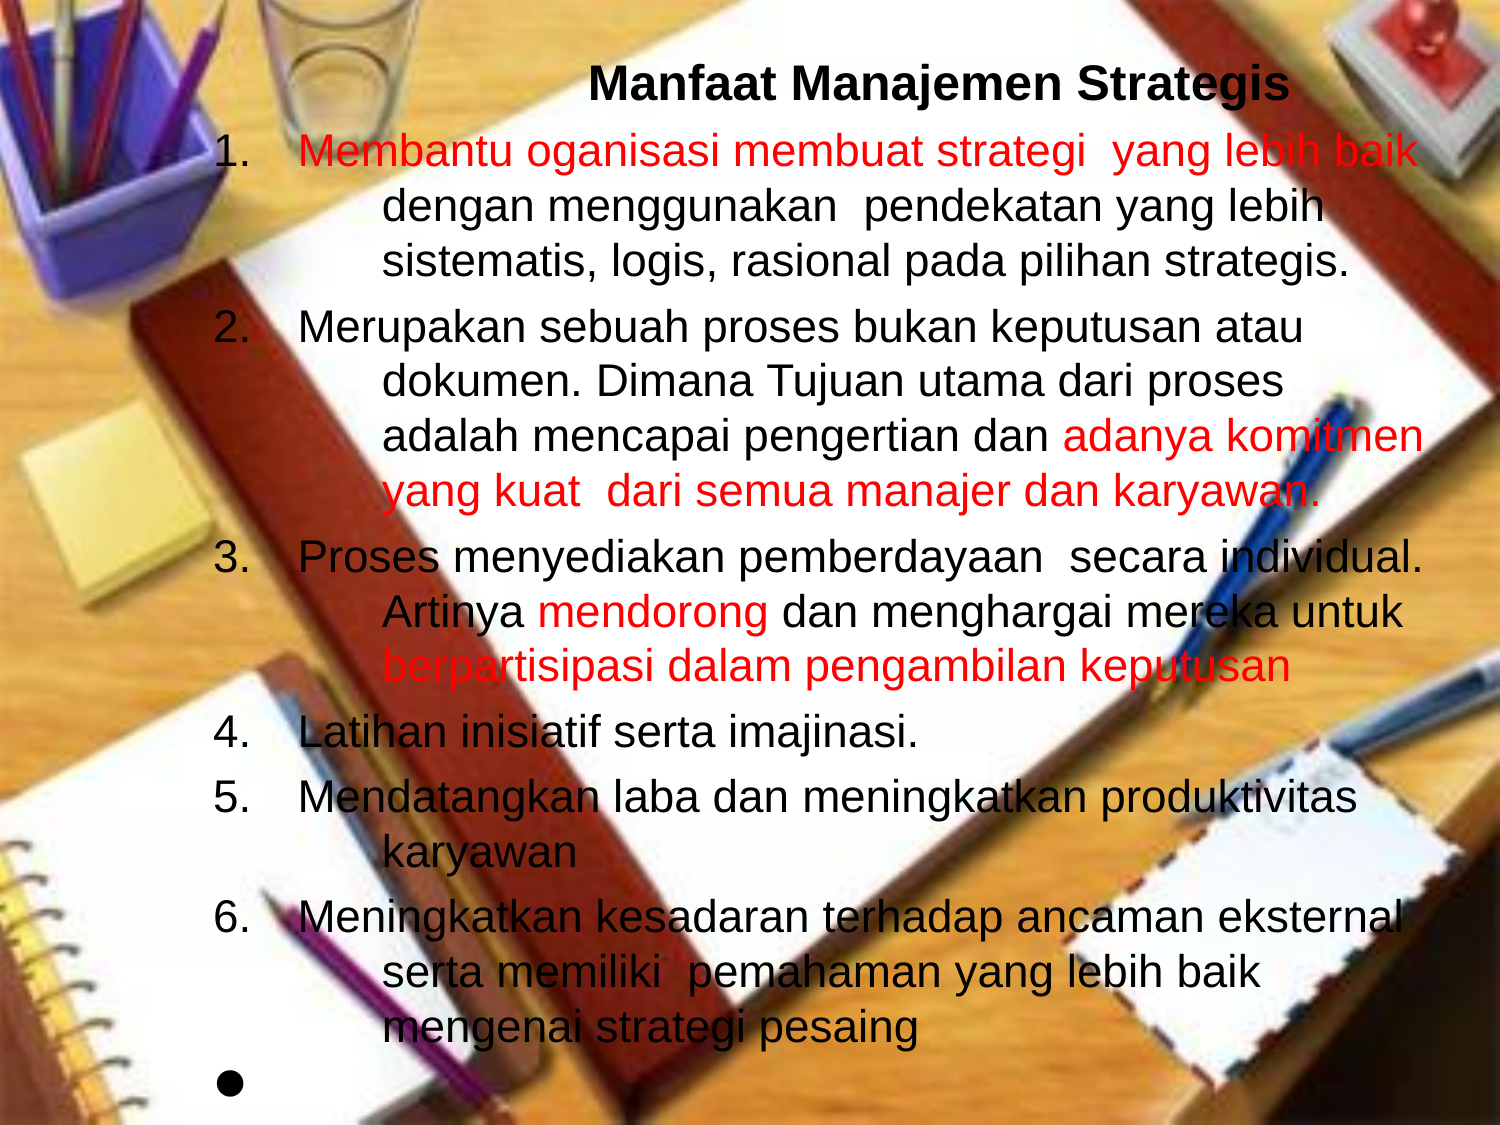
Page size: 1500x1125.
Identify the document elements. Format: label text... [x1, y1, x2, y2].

text_box Manfaat Manajemen Strategis [572, 42, 1412, 119]
list Membantu oganisasi membuat strategi yang lebih baik dengan menggunakan pendekatan yang lebih sistematis, logis, rasional pada pilihan strategis. Merupakan sebuah proses bukan keputusan atau dokumen. Dimana Tujuan utama dari proses adalah mencapai pengertian dan adanya komitmen yang kuat dari semua manajer dan karyawan. Proses menyediakan pemberdayaan secara individual. Artinya mendorong dan menghargai mereka untuk berpartisipasi dalam pengambilan keputusan Latihan inisiatif serta imajinasi. Mendatangkan laba dan meningkatkan produktivitas karyawan Meningkatkan kesadaran terhadap ancaman eksternal serta memiliki pemahaman yang lebih baik mengenai strategi pesaing [171, 113, 1447, 1083]
